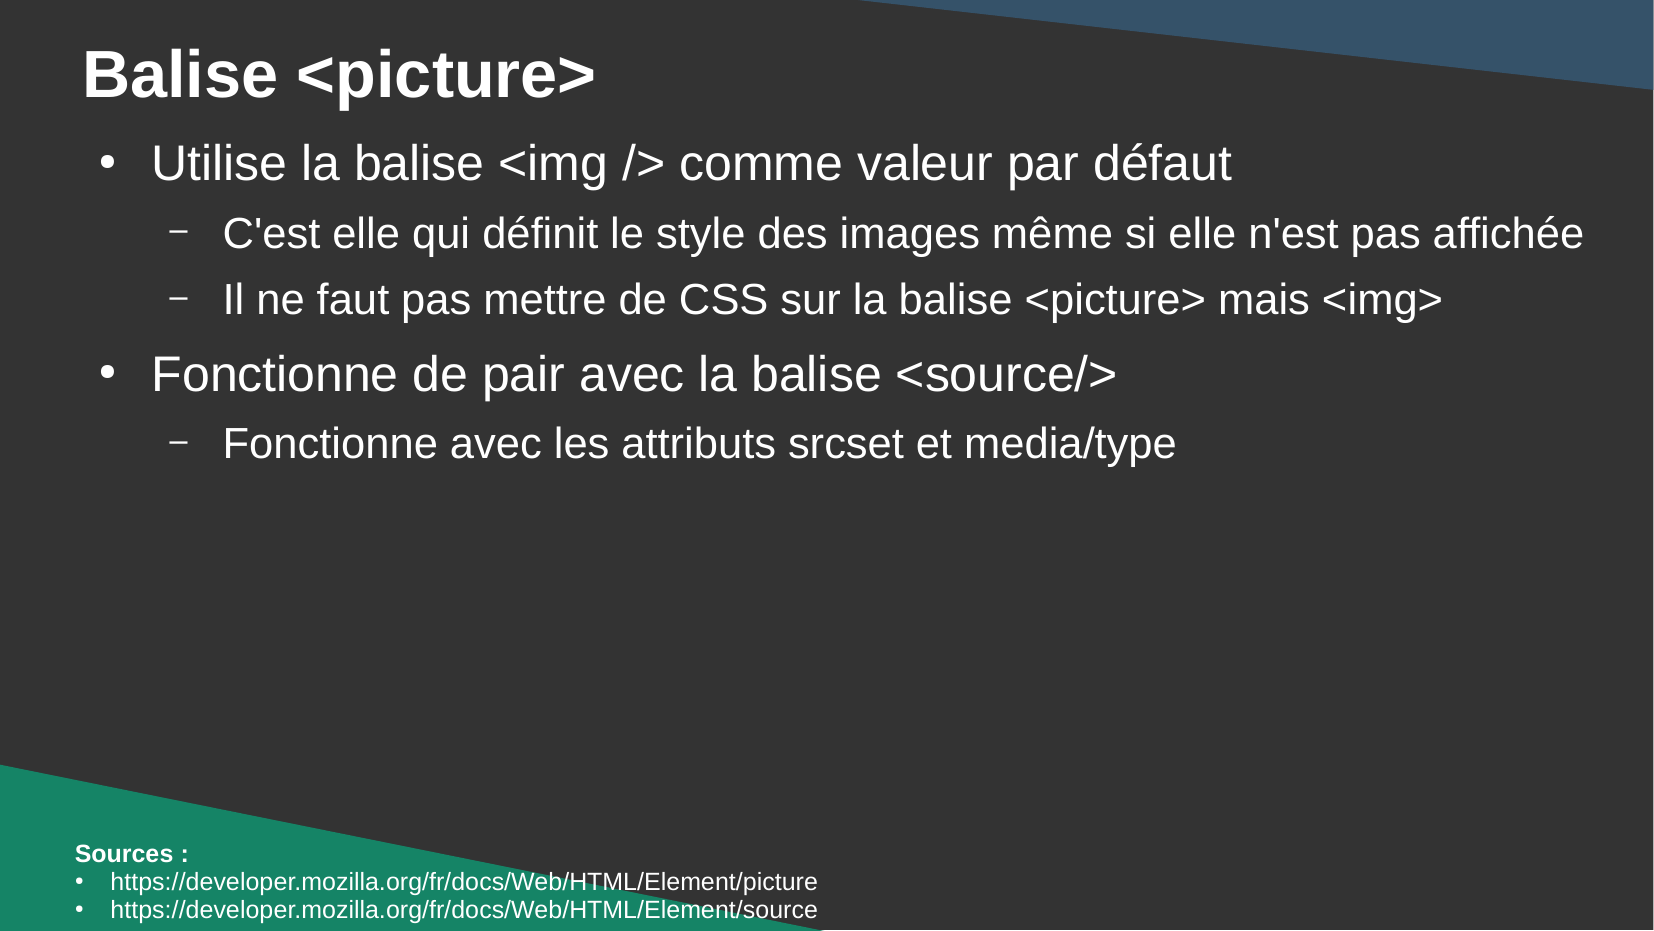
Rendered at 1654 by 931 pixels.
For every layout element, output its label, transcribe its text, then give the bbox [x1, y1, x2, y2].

list Utilise la balise <img /> comme valeur par défaut C'est elle qui définit le style des images même si elle n'est pas affichée Il ne faut pas mettre de CSS sur la balise <picture> mais <img> Fonctionne de pair avec la balise <source/> Fonctionne avec les attributs srcset et media/type [80, 135, 1605, 780]
text_box [0, 764, 334, 931]
text_box [857, 0, 1654, 90]
text_box Sources : https://developer.mozilla.org/fr/docs/Web/HTML/Element/picture https://developer.mozilla.org/fr/docs/Web/HTML/Element/source [60, 832, 1546, 931]
title Balise <picture> [82, 37, 1571, 122]
